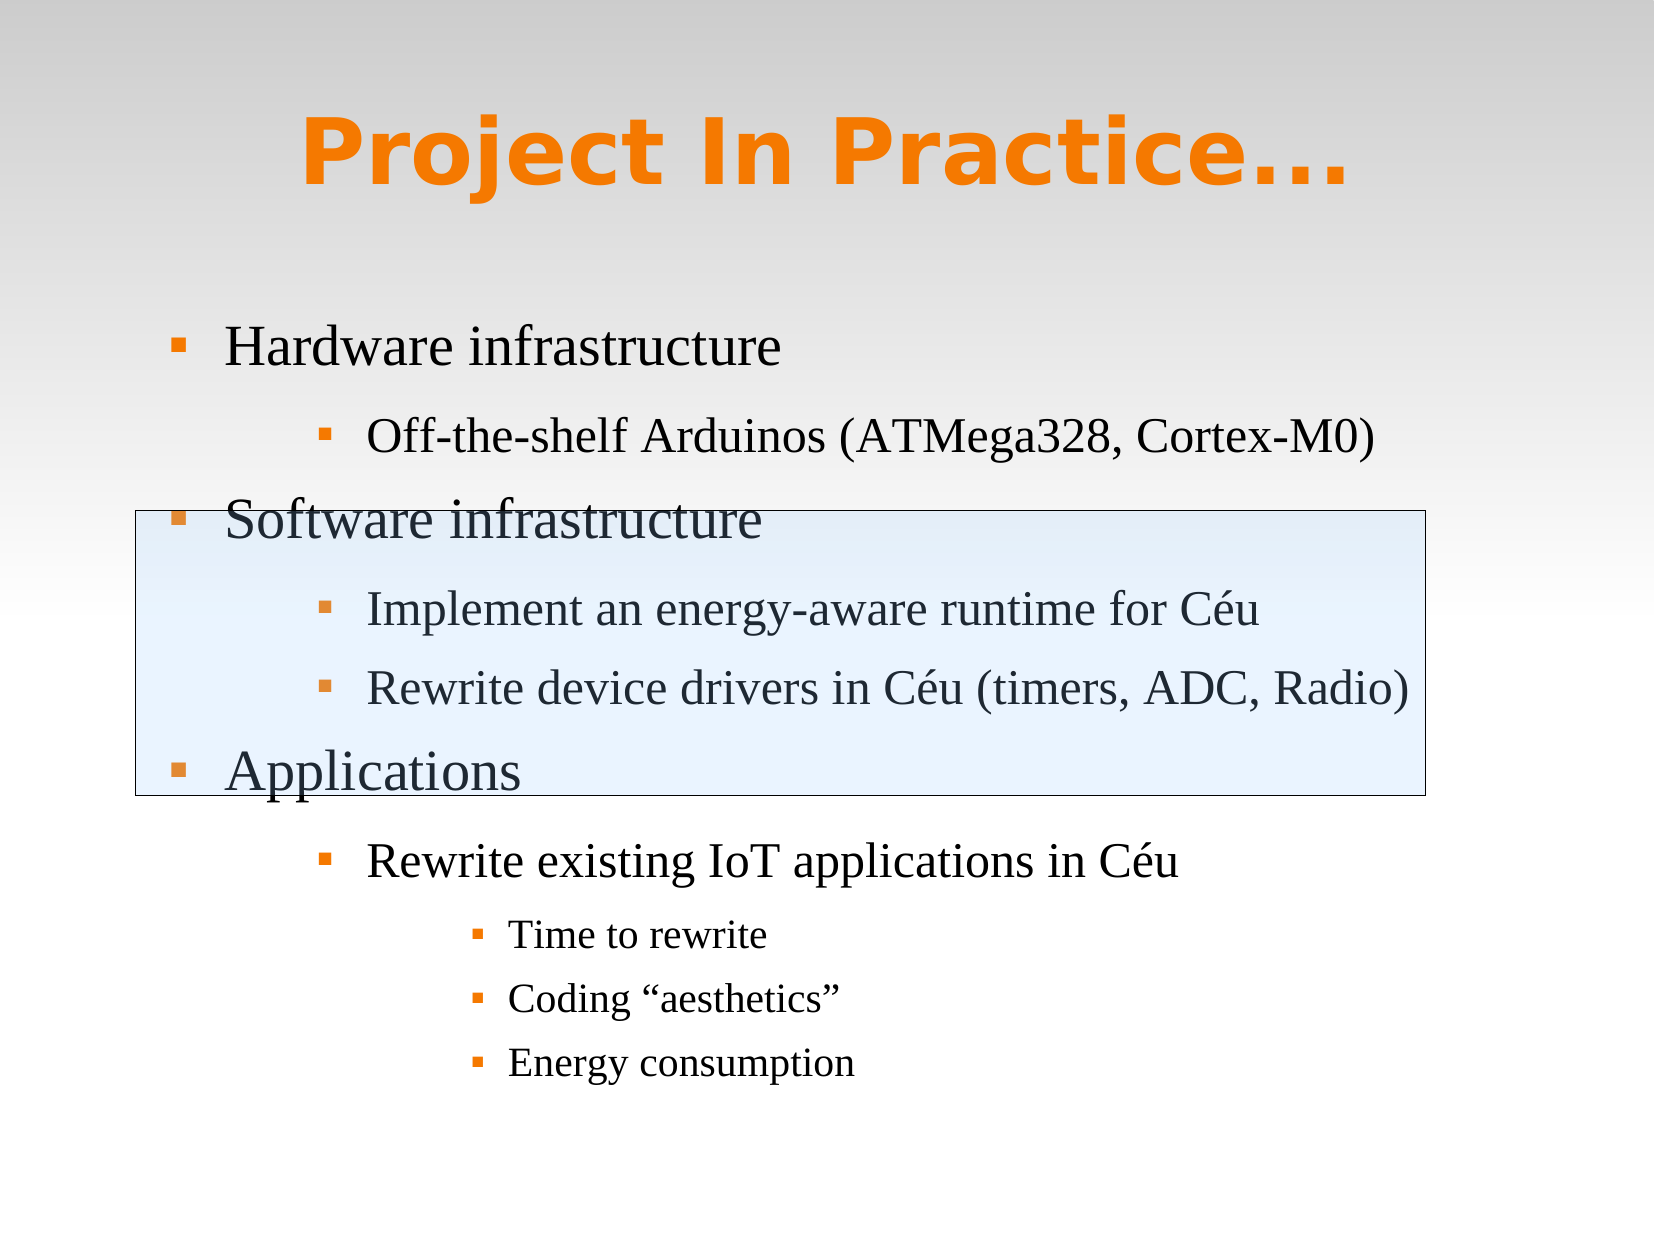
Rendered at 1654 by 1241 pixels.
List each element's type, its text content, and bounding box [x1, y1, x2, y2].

list Hardware infrastructure Off-the-shelf Arduinos (ATMega328, Cortex-M0) Software infrastructure Implement an energy-aware runtime for Céu Rewrite device drivers in Céu (timers, ADC, Radio) Applications Rewrite existing IoT applications in Céu Time to rewrite Coding “aesthetics” Energy consumption [82, 313, 1538, 1220]
title Project In Practice... [82, 49, 1571, 257]
text_box [135, 510, 1426, 796]
